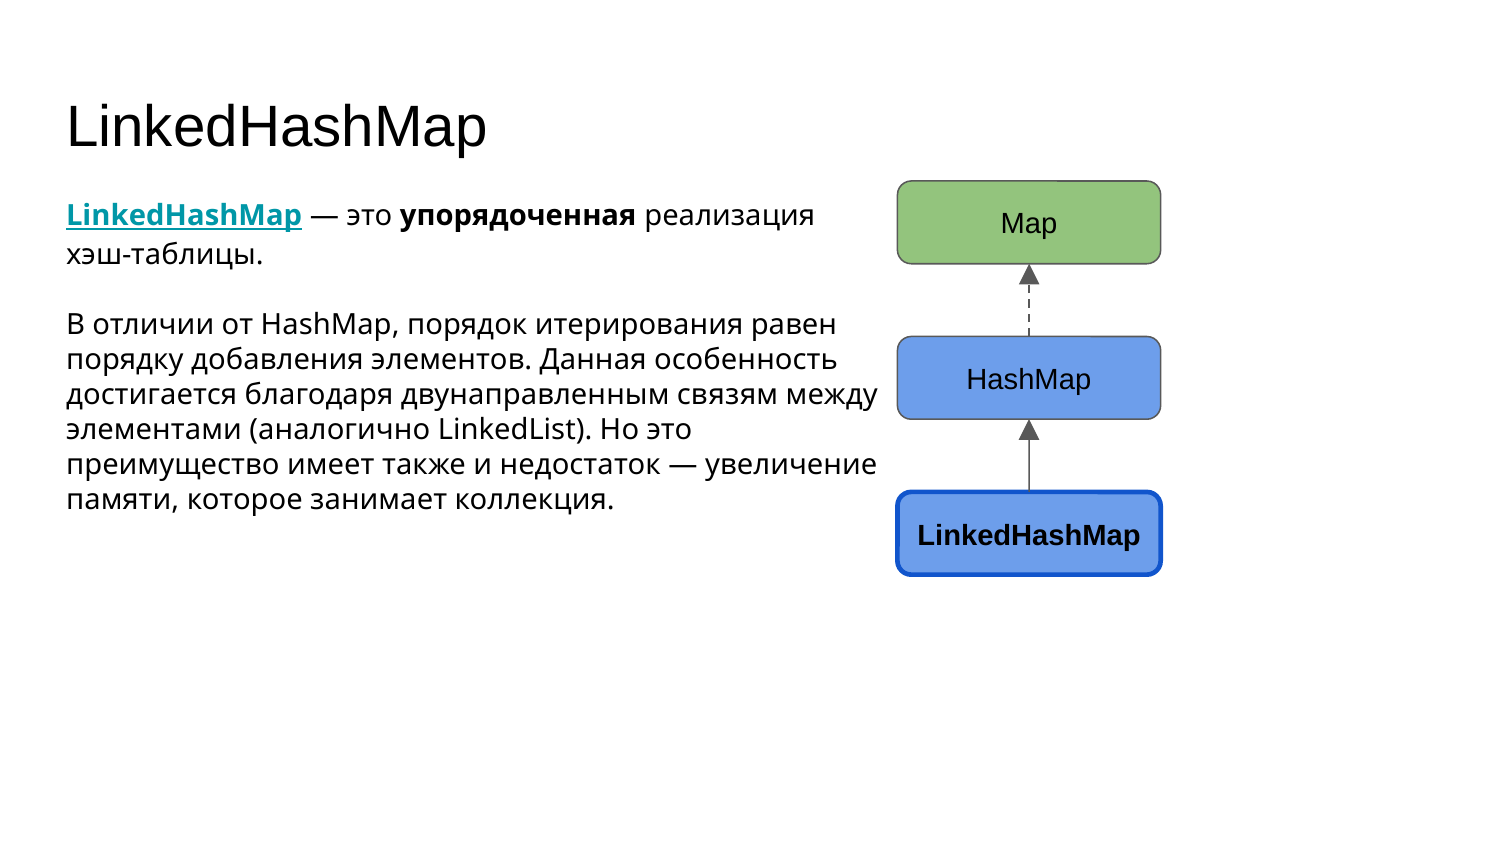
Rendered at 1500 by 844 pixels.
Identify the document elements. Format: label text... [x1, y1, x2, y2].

text_box LinkedHashMap — это упорядоченная реализация хэш-таблицы. В отличии от HashMap, порядок итерирования равен порядку добавления элементов. Данная особенность достигается благодаря двунаправленным связям между элементами (аналогично LinkedList). Но это преимущество имеет также и недостаток — увеличение памяти, которое занимает коллекция. [51, 181, 898, 821]
title LinkedHashMap [51, 72, 1449, 167]
text_box Map [897, 180, 1161, 264]
text_box LinkedHashMap [897, 491, 1161, 575]
text_box HashMap [897, 336, 1161, 420]
